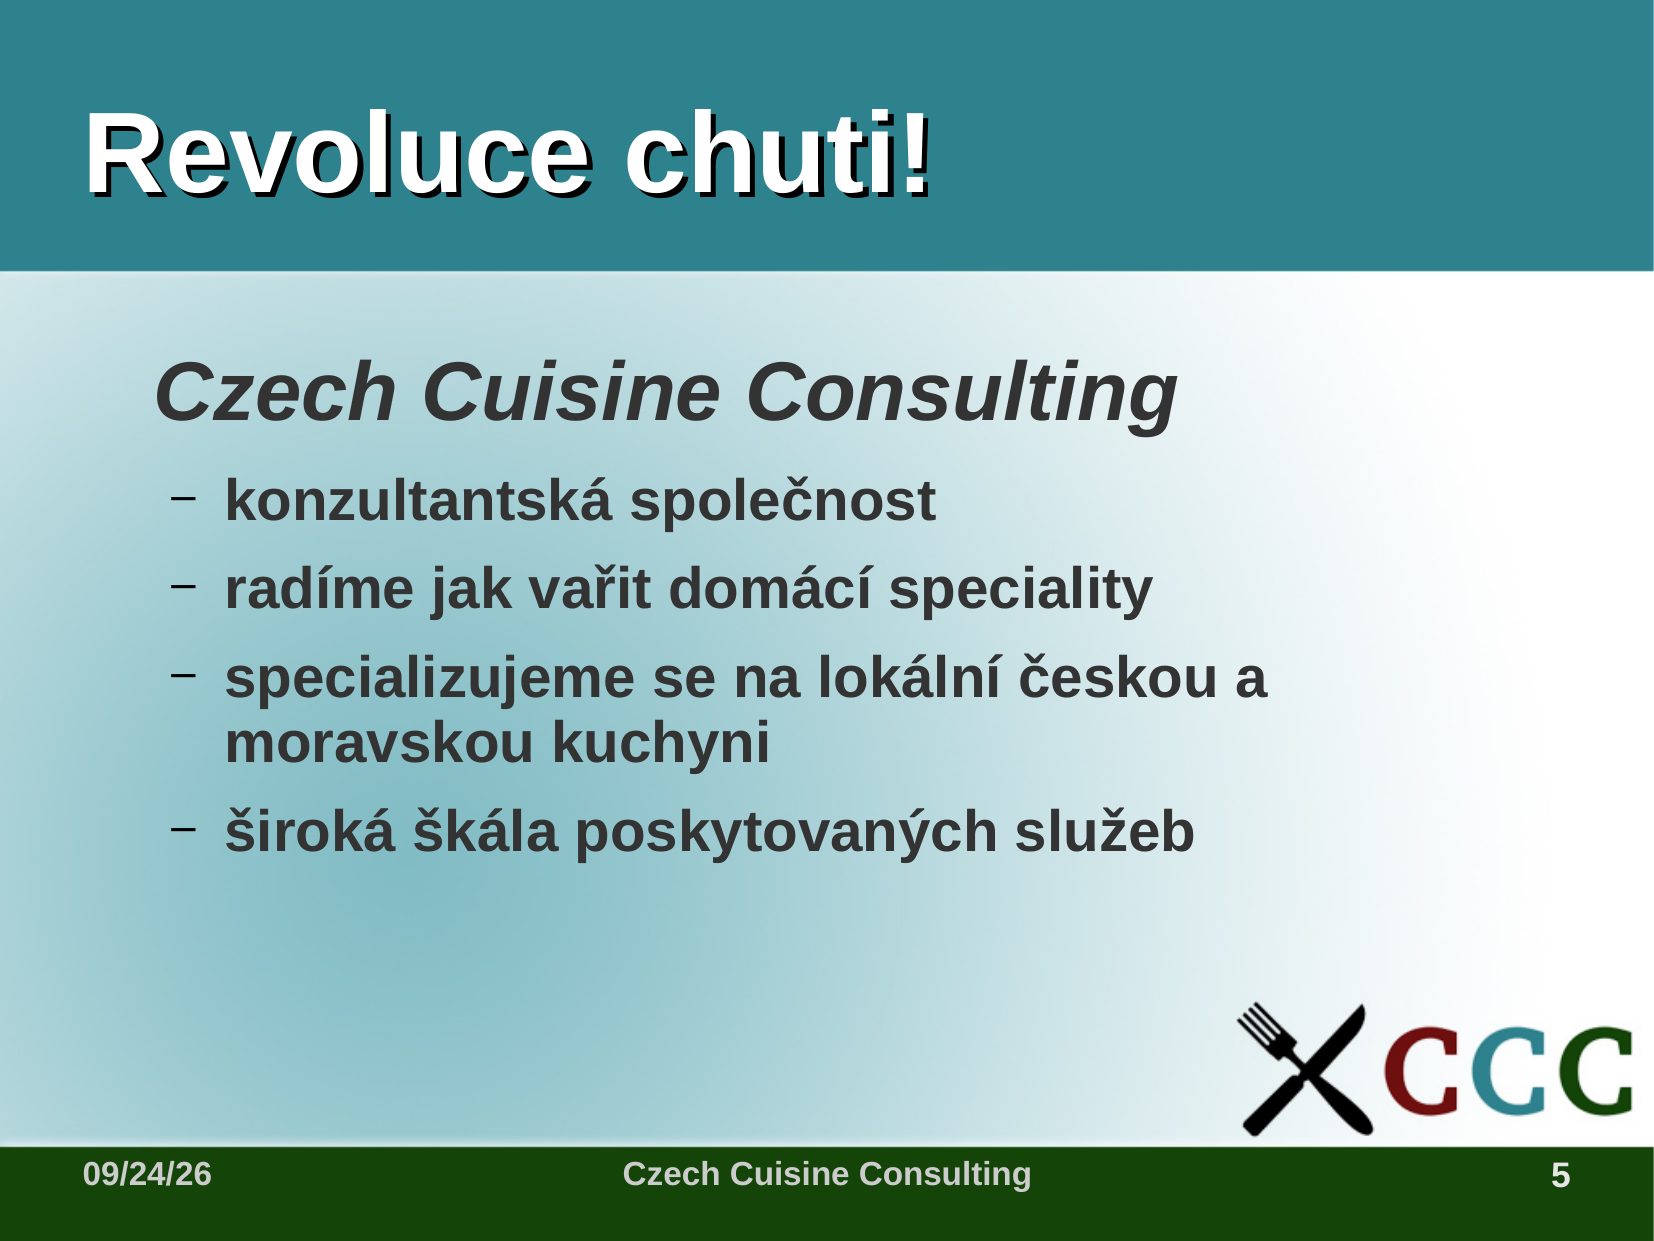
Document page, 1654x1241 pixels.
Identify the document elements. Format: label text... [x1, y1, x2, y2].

picture [0, 0, 1654, 1241]
list Czech Cuisine Consulting konzultantská společnost radíme jak vařit domácí speciality specializujeme se na lokální českou a moravskou kuchyni široká škála poskytovaných služeb [82, 345, 1538, 1010]
title Revoluce chuti! [82, 49, 1571, 257]
